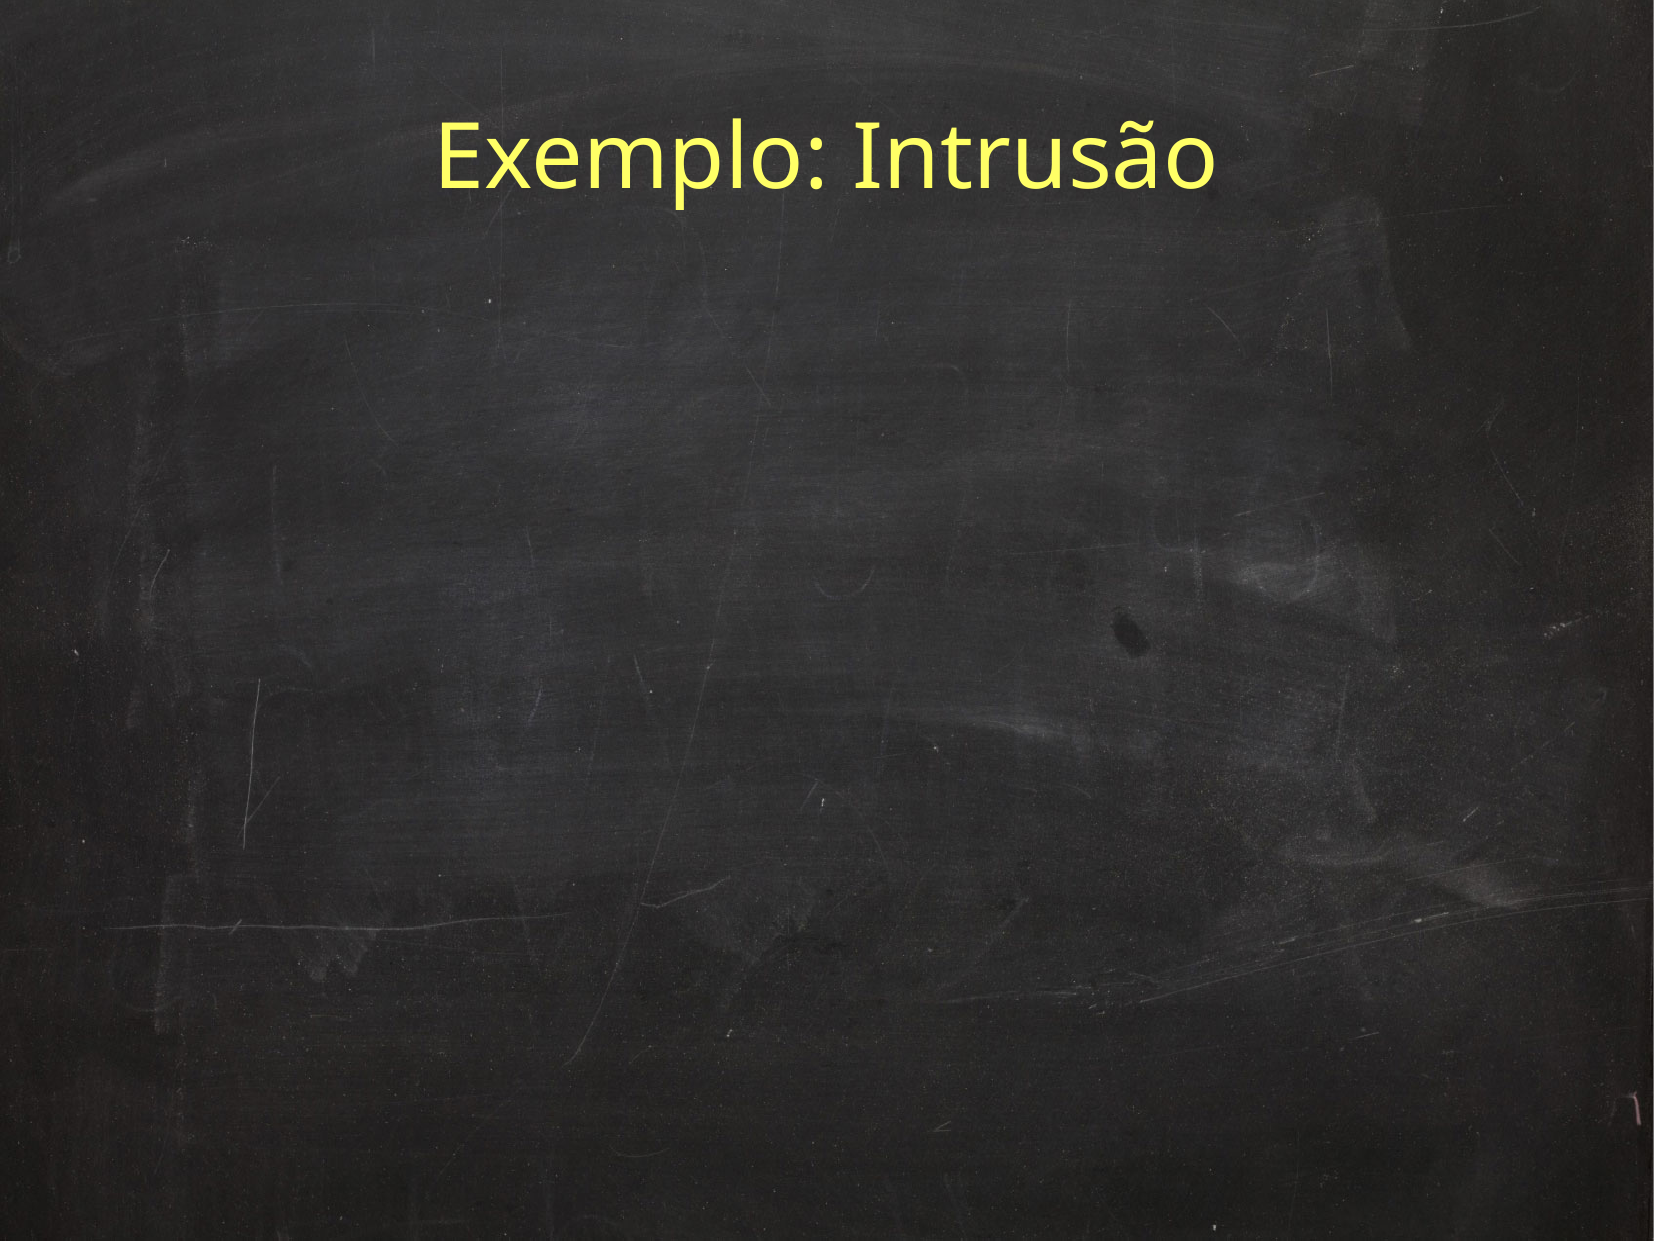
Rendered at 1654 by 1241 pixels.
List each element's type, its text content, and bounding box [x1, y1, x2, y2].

picture [0, 0, 1654, 1241]
title Exemplo: Intrusão [82, 56, 1571, 250]
